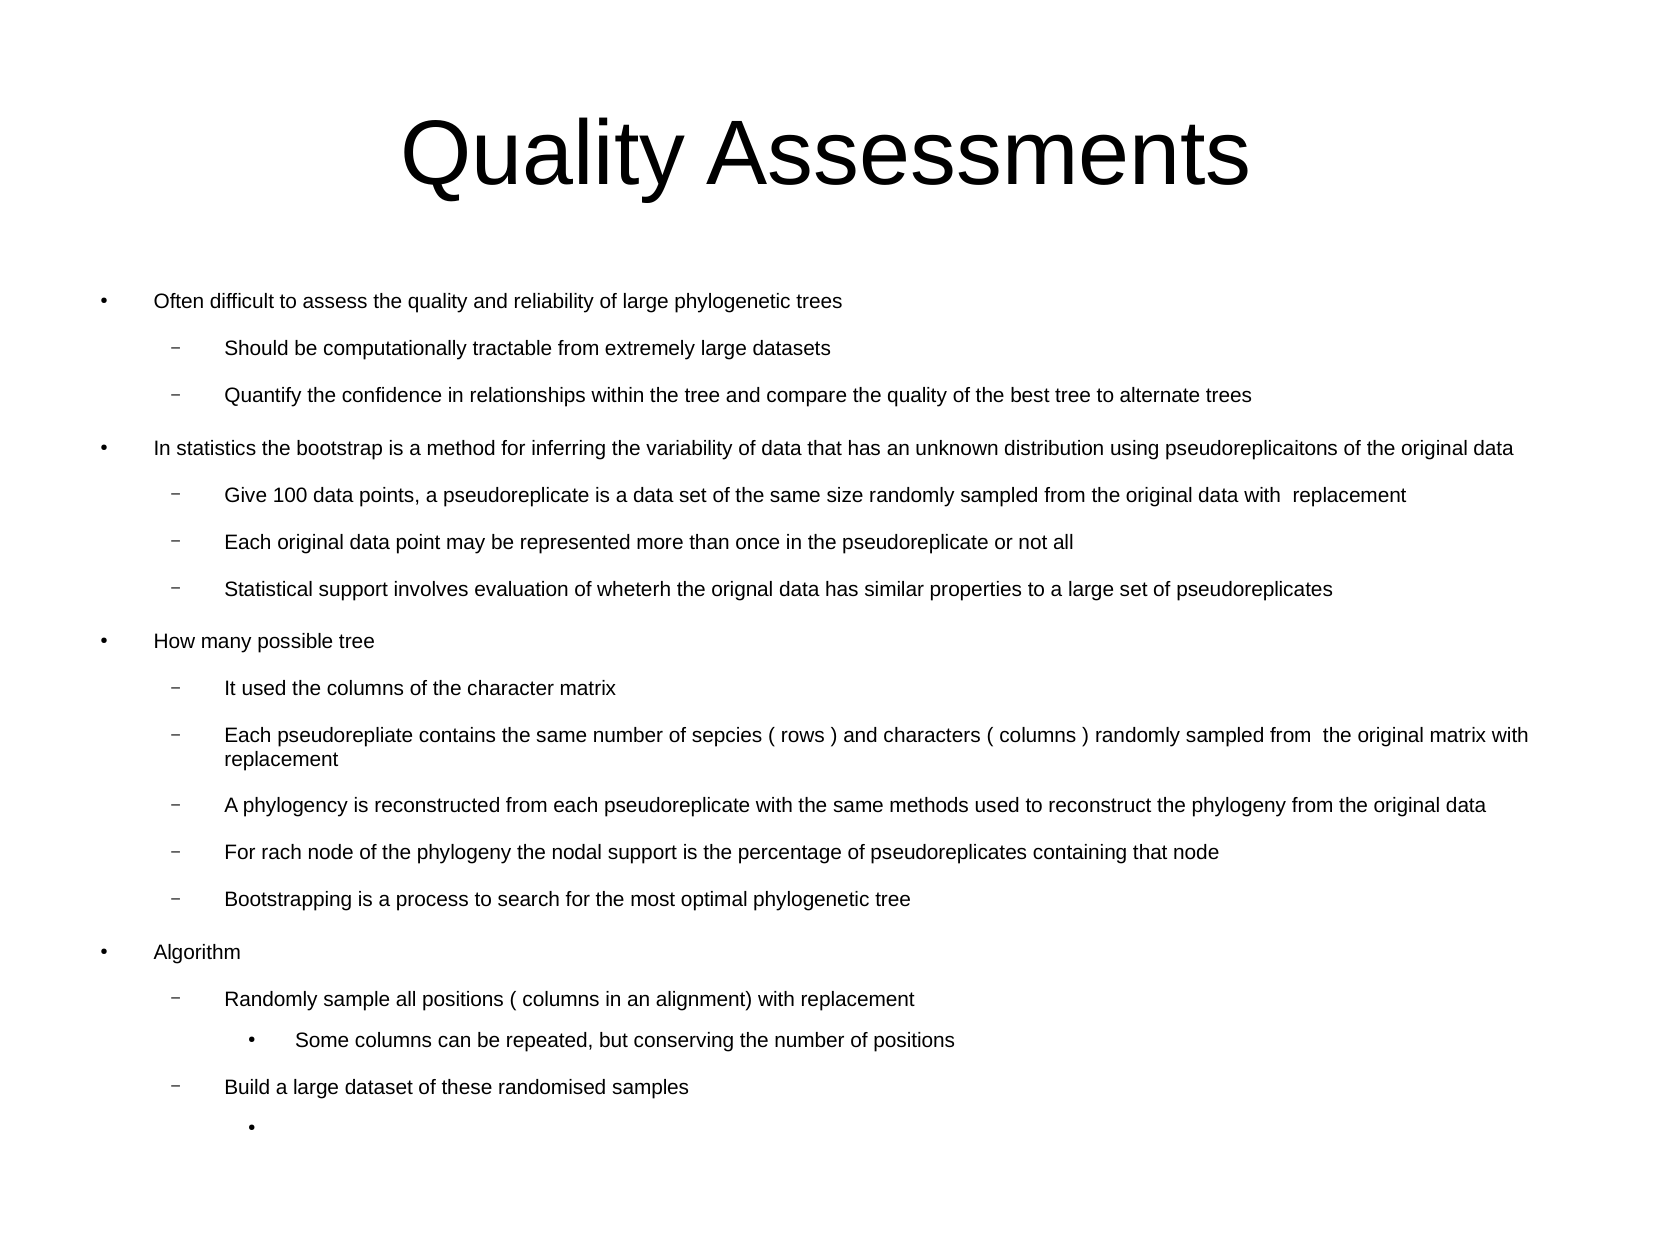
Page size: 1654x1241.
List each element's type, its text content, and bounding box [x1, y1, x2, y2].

title Quality Assessments [82, 49, 1571, 257]
list Often difficult to assess the quality and reliability of large phylogenetic trees Should be computationally tractable from extremely large datasets Quantify the confidence in relationships within the tree and compare the quality of the best tree to alternate trees In statistics the bootstrap is a method for inferring the variability of data that has an unknown distribution using pseudoreplicaitons of the original data Give 100 data points, a pseudoreplicate is a data set of the same size randomly sampled from the original data with replacement Each original data point may be represented more than once in the pseudoreplicate or not all Statistical support involves evaluation of wheterh the orignal data has similar properties to a large set of pseudoreplicates How many possible tree It used the columns of the character matrix Each pseudorepliate contains the same number of sepcies ( rows ) and characters ( columns ) randomly sampled from the original matrix with replacement A phylogency is reconstructed from each pseudoreplicate with the same methods used to reconstruct the phylogeny from the original data For rach node of the phylogeny the nodal support is the percentage of pseudoreplicates containing that node Bootstrapping is a process to search for the most optimal phylogenetic tree Algorithm Randomly sample all positions ( columns in an alignment) with replacement Some columns can be repeated, but conserving the number of positions Build a large dataset of these randomised samples [82, 290, 1571, 1229]
